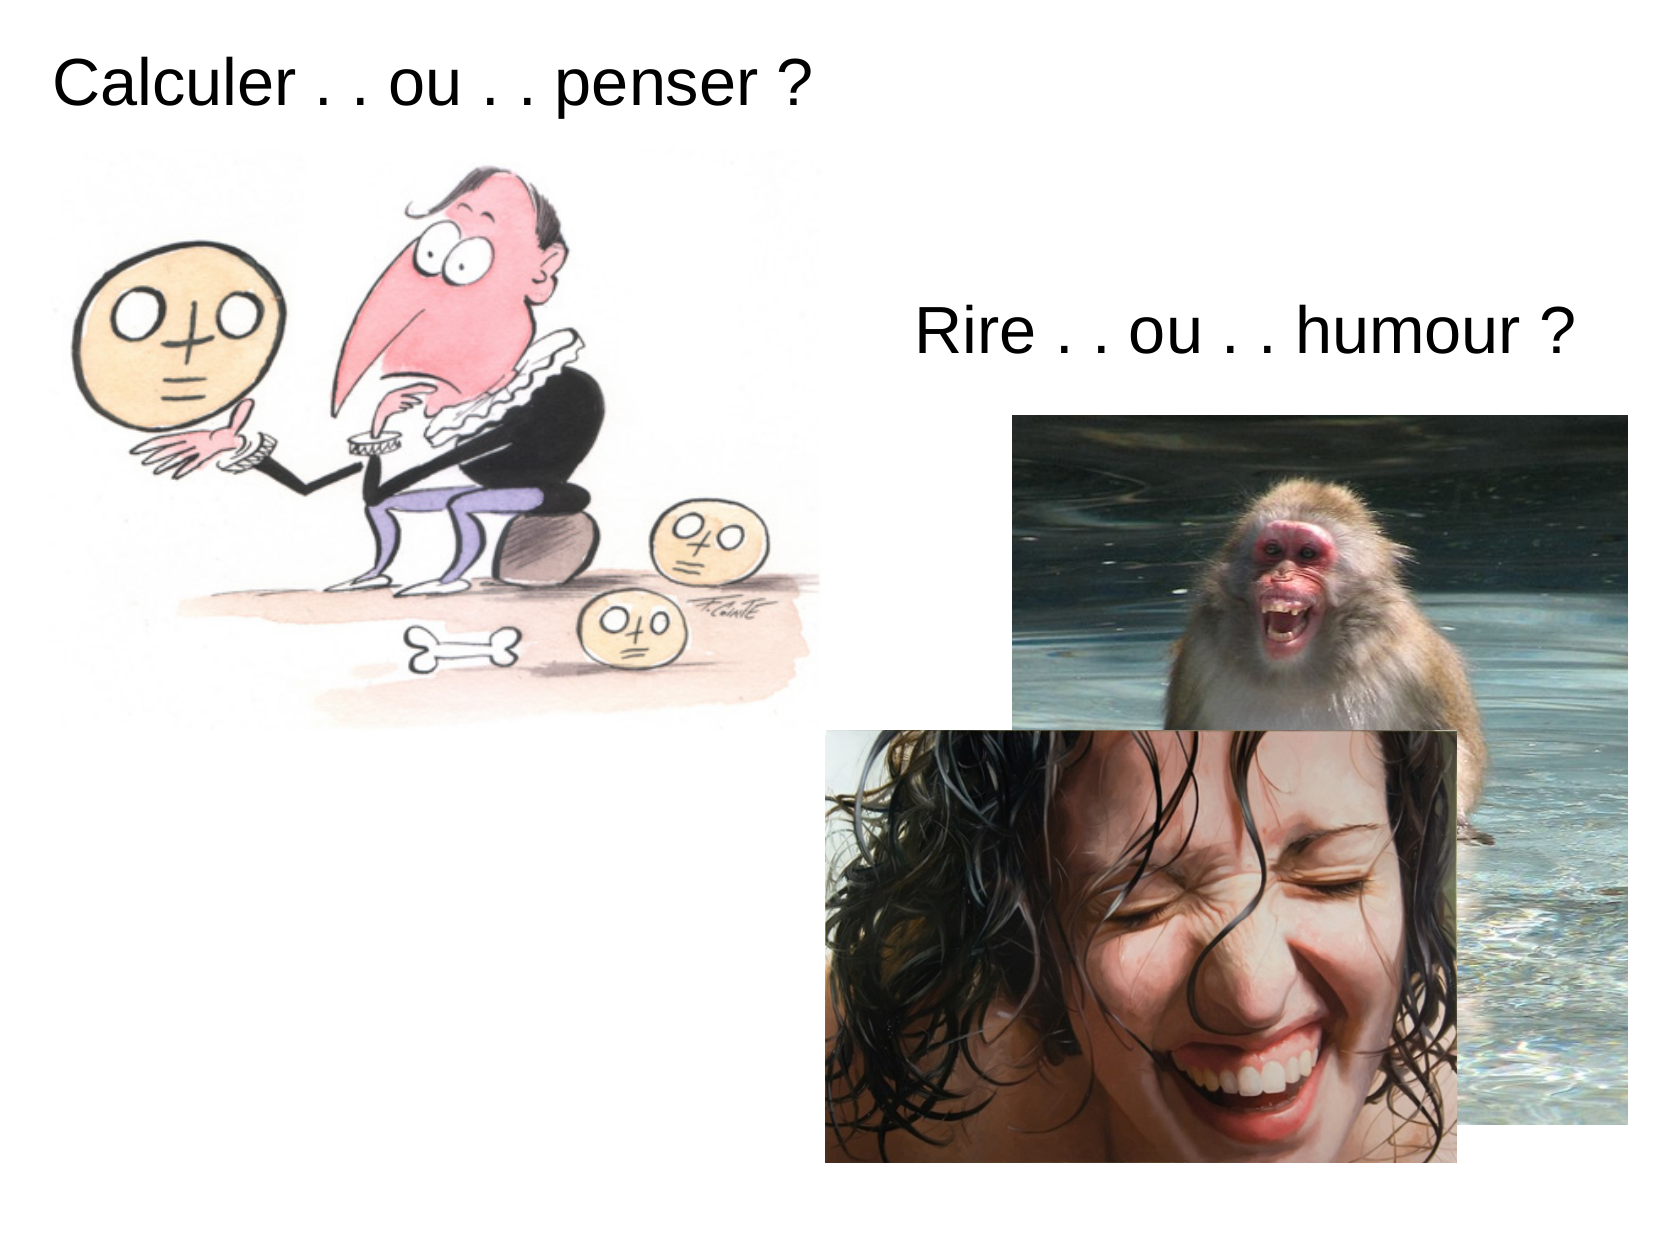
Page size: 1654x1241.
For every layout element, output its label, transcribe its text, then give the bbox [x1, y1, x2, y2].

picture [49, 149, 1628, 1163]
text_box Calculer . . ou . . penser ? [37, 37, 901, 128]
text_box Rire . . ou . . humour ? [900, 285, 1613, 376]
